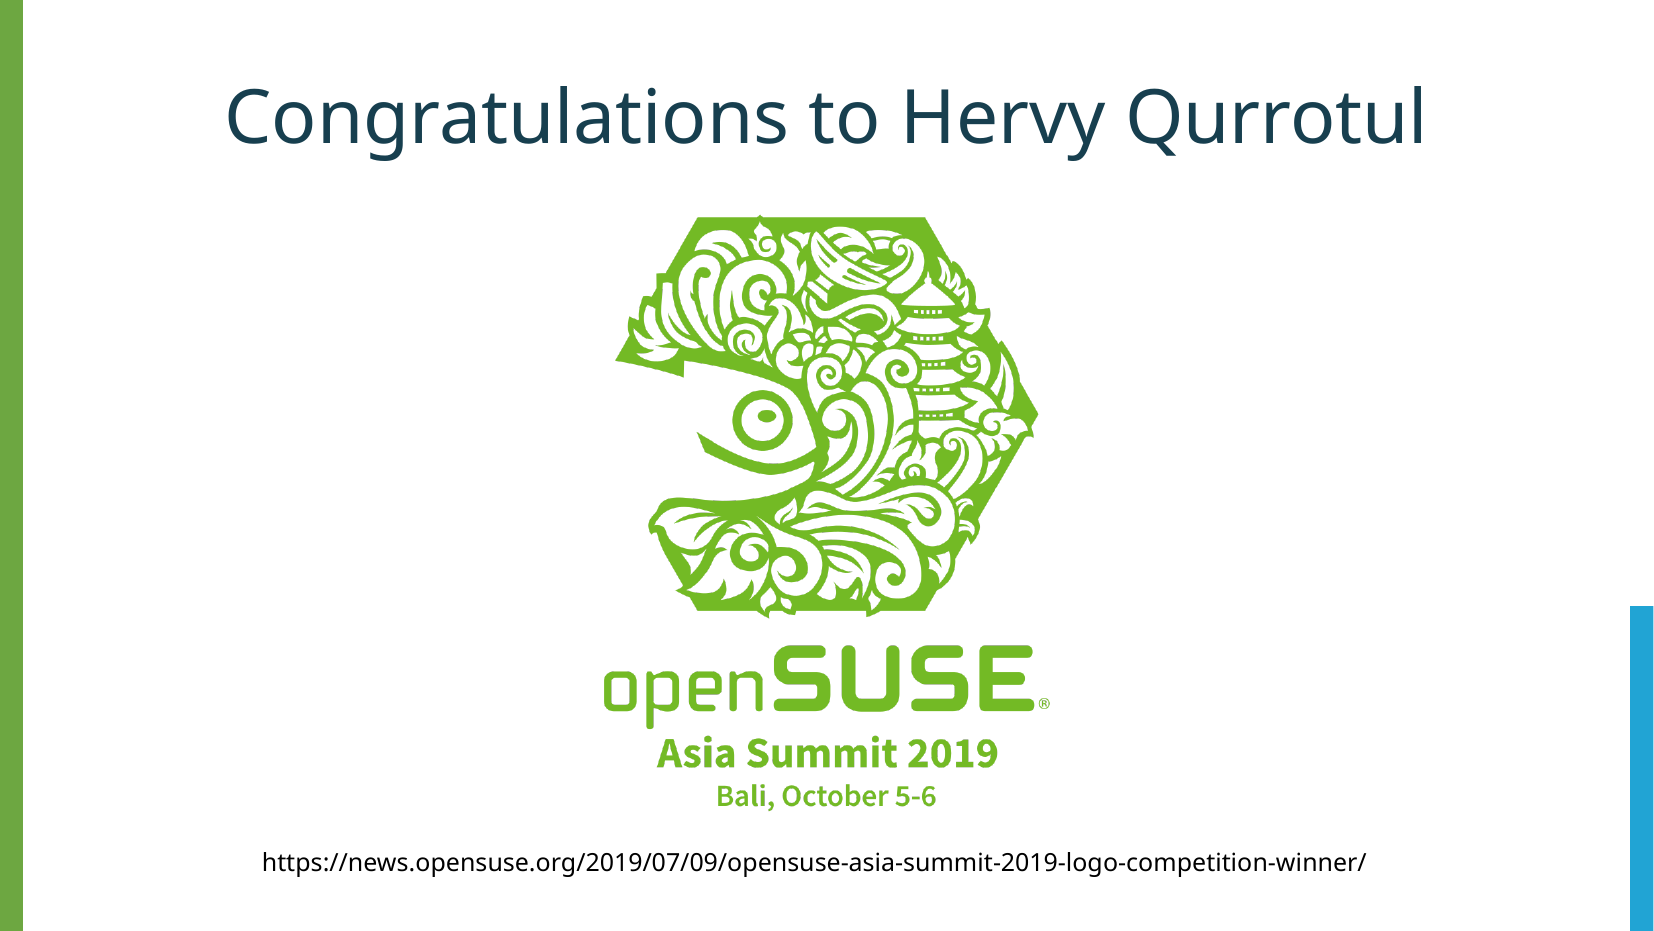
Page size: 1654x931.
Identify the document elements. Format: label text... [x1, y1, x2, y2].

text_box https://news.opensuse.org/2019/07/09/opensuse-asia-summit-2019-logo-competition-winner/ [31, 836, 1599, 894]
picture [464, 151, 1189, 836]
title Congratulations to Hervy Qurrotul [82, 37, 1571, 193]
